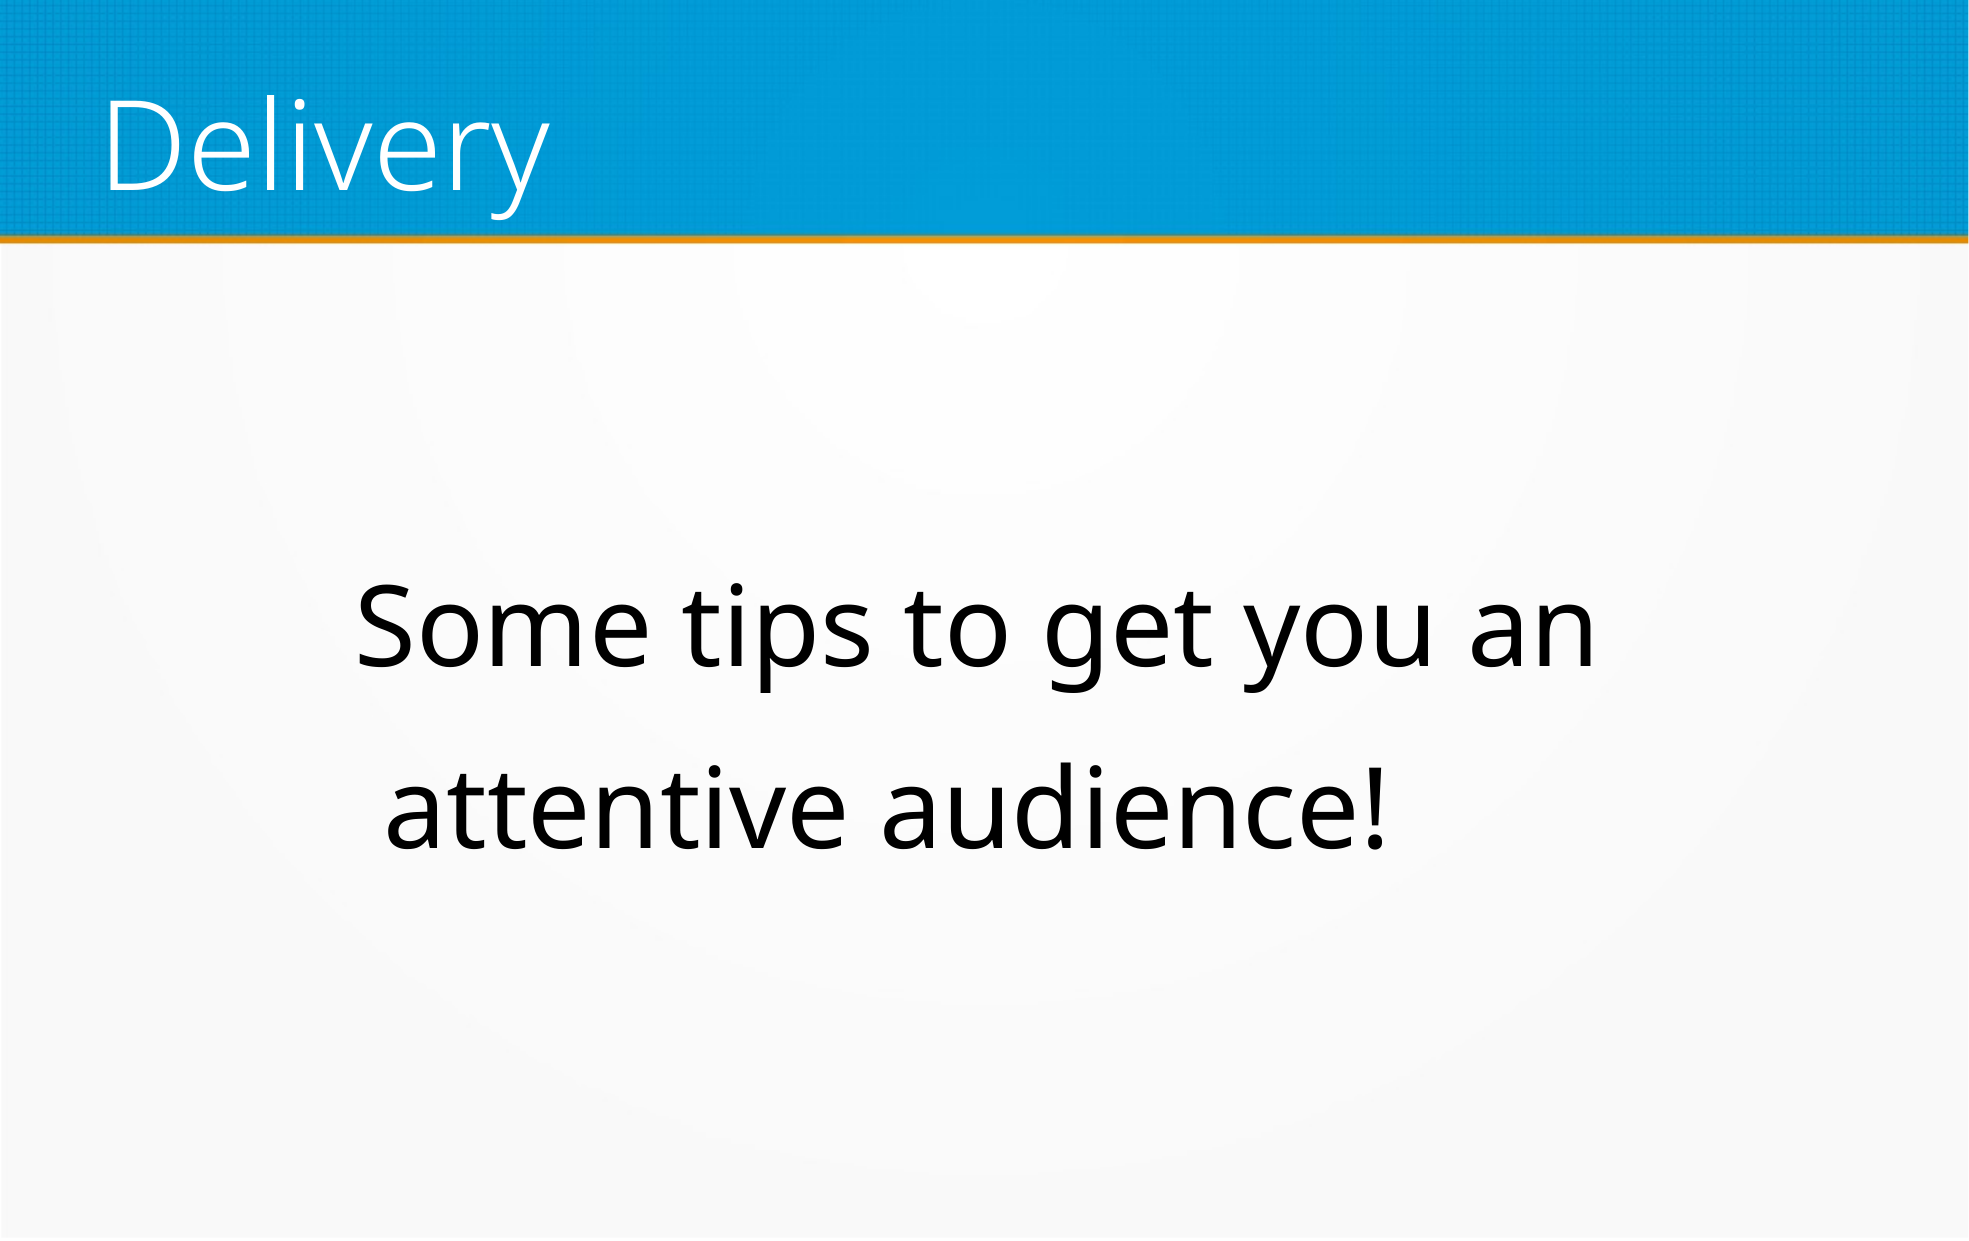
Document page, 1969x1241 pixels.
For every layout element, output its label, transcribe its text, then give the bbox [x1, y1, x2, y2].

title Delivery [98, 19, 1870, 227]
list Some tips to get you an attentive audience! [283, 546, 1969, 1241]
picture [0, 233, 1969, 1241]
